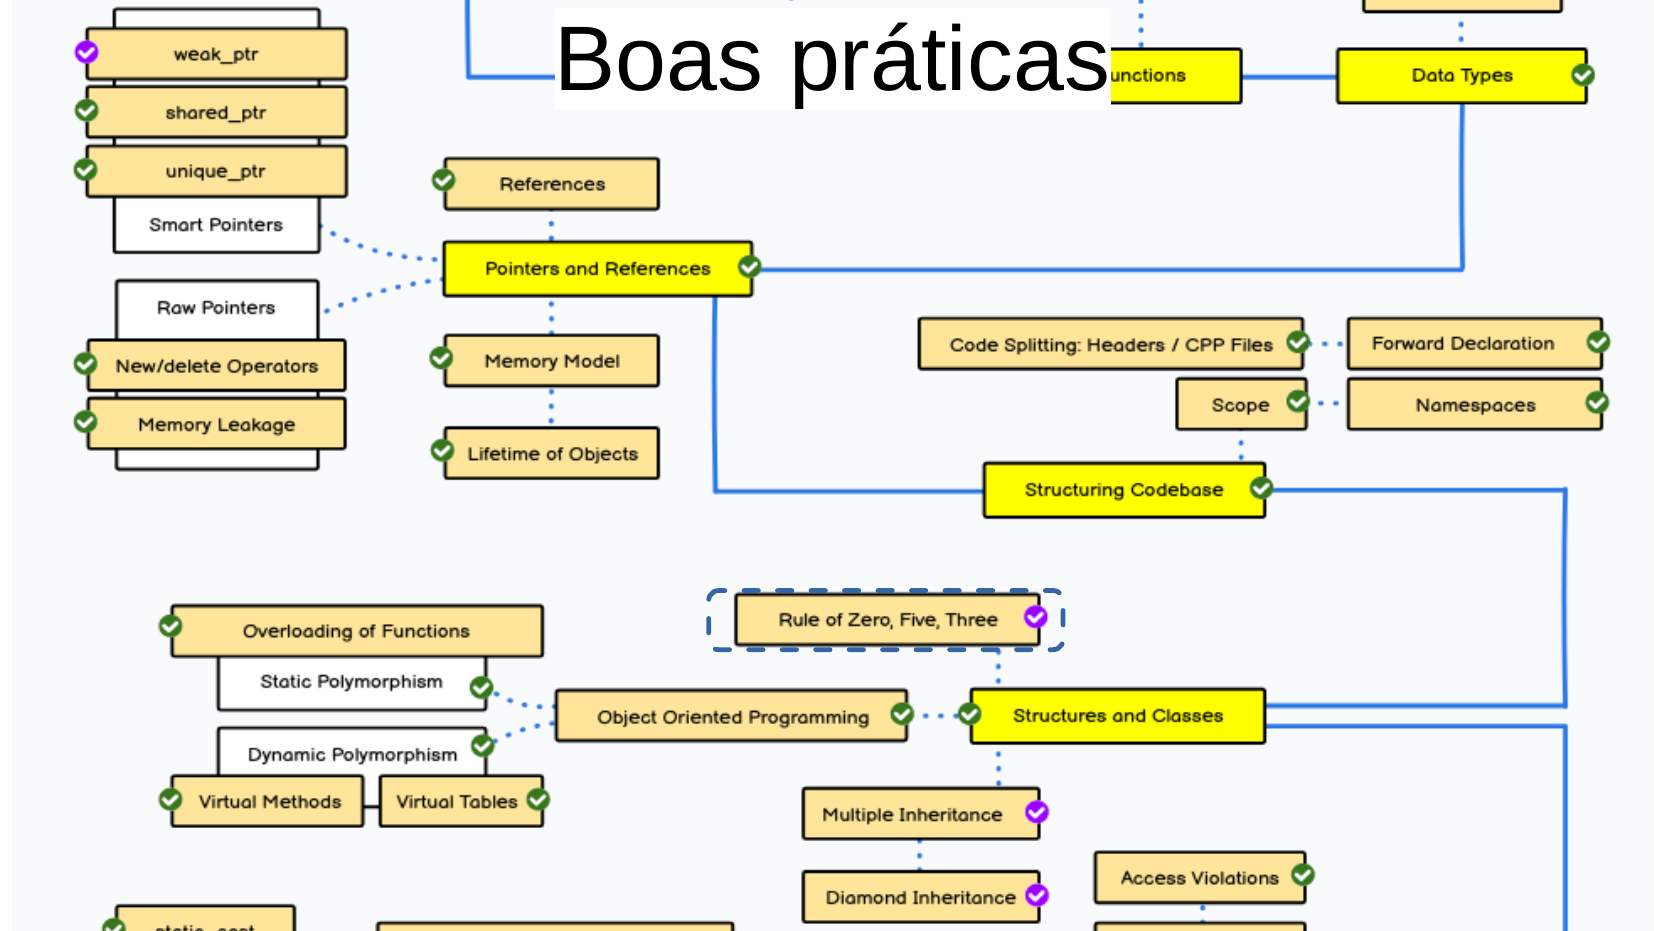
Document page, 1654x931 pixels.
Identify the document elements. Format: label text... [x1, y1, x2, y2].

picture [12, 0, 1654, 931]
title Boas práticas [88, 0, 1577, 119]
